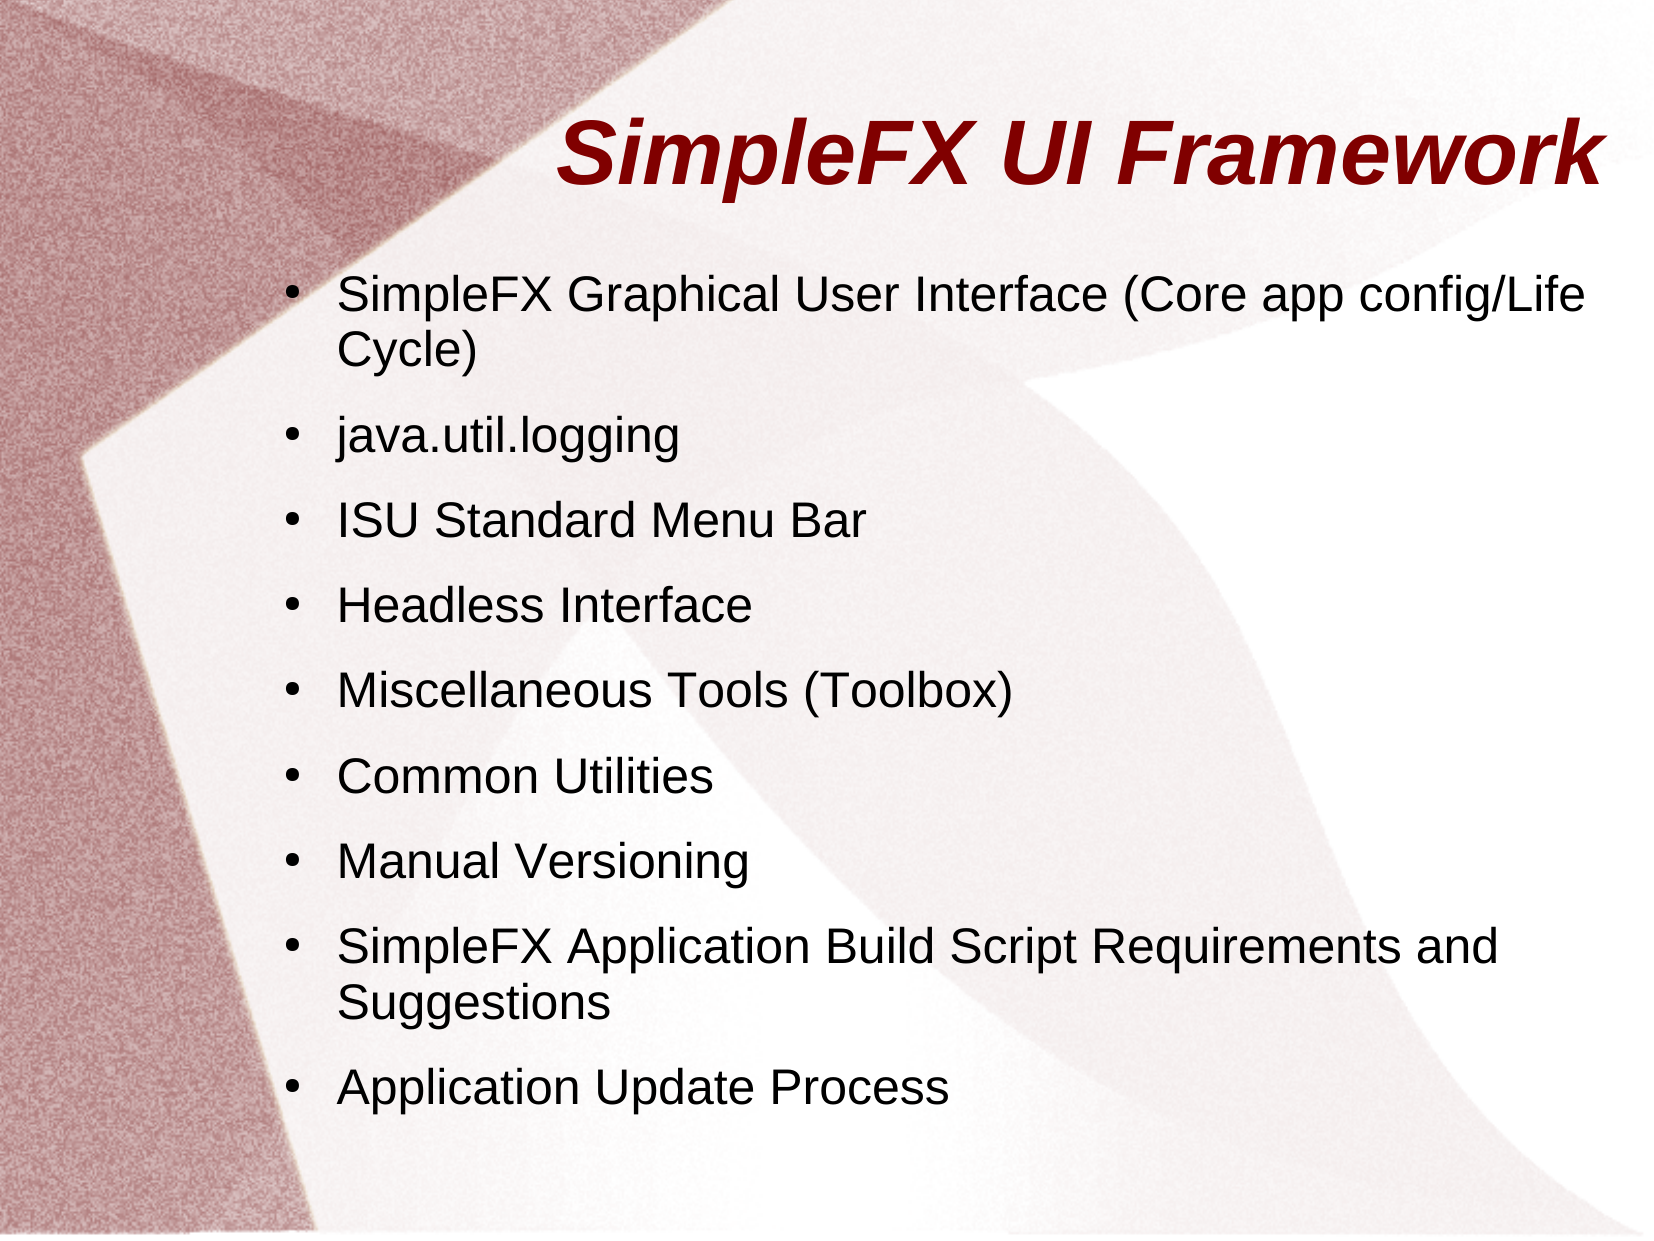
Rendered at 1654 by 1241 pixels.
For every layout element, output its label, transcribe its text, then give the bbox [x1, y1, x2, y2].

picture [0, 0, 1654, 1241]
list SimpleFX Graphical User Interface (Core app config/Life Cycle) java.util.logging ISU Standard Menu Bar Headless Interface Miscellaneous Tools (Toolbox) Common Utilities Manual Versioning SimpleFX Application Build Script Requirements and Suggestions Application Update Process [265, 265, 1601, 1211]
title SimpleFX UI Framework [236, 49, 1607, 257]
